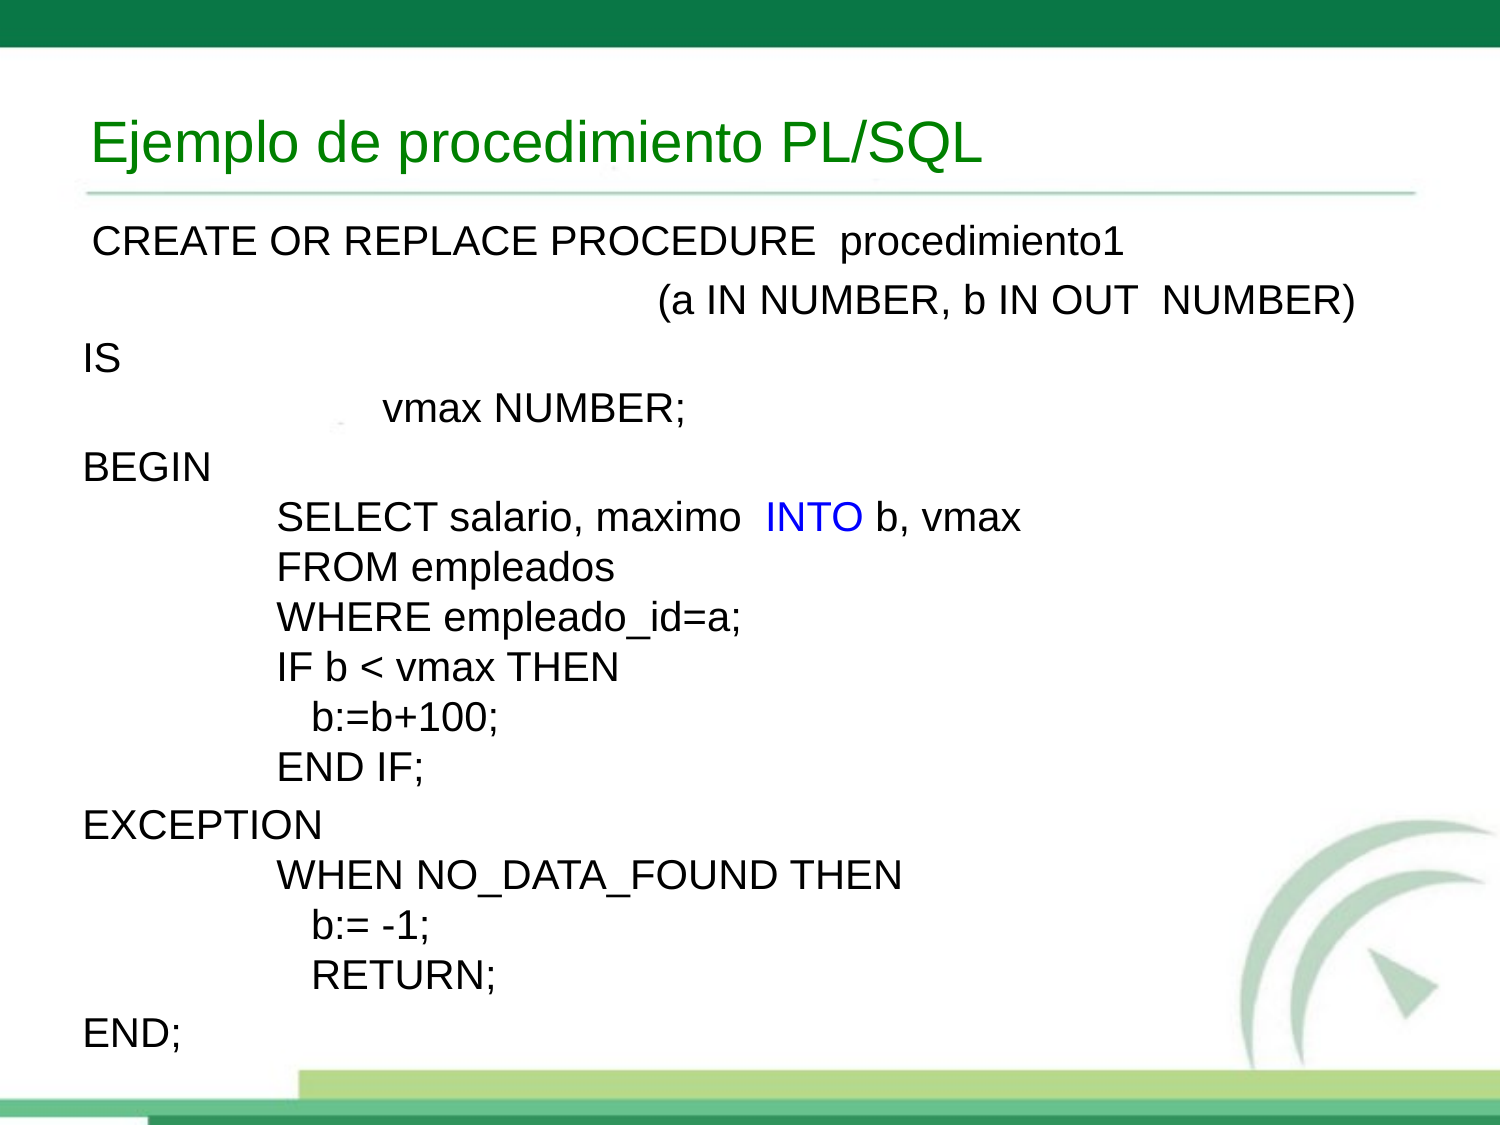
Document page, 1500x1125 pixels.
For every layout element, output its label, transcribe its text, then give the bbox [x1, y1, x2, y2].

list CREATE OR REPLACE PROCEDURE procedimiento1 (a IN NUMBER, b IN OUT NUMBER) IS vmax NUMBER; BEGIN SELECT salario, maximo INTO b, vmax FROM empleados WHERE empleado_id=a; IF b < vmax THEN b:=b+100; END IF; EXCEPTION WHEN NO_DATA_FOUND THEN b:= -1; RETURN; END; [67, 206, 1418, 1104]
picture [0, 0, 1500, 1125]
title Ejemplo de procedimiento PL/SQL [75, 45, 1426, 233]
